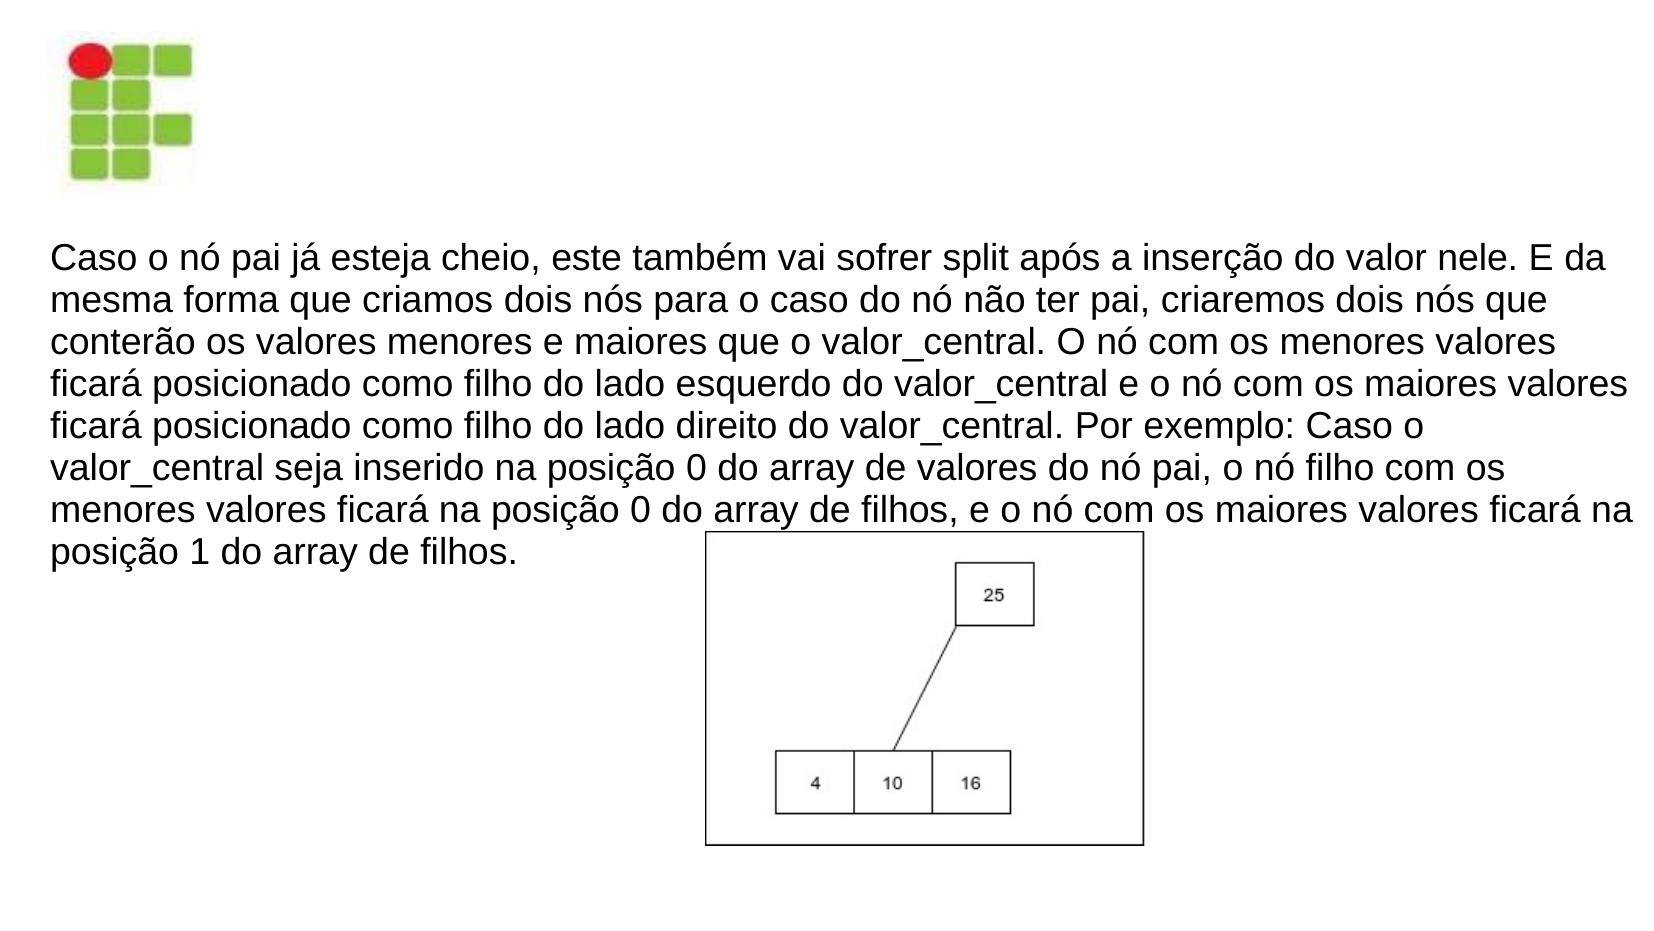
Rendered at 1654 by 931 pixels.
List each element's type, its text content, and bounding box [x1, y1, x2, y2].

text_box Caso o nó pai já esteja cheio, este também vai sofrer split após a inserção do valor nele. E da mesma forma que criamos dois nós para o caso do nó não ter pai, criaremos dois nós que conterão os valores menores e maiores que o valor_central. O nó com os menores valores ficará posicionado como filho do lado esquerdo do valor_central e o nó com os maiores valores ficará posicionado como filho do lado direito do valor_central. Por exemplo: Caso o valor_central seja inserido na posição 0 do array de valores do nó pai, o nó filho com os menores valores ficará na posição 0 do array de filhos, e o nó com os maiores valores ficará na posição 1 do array de filhos. [35, 229, 1654, 875]
picture [46, 31, 201, 201]
picture [705, 531, 1146, 846]
